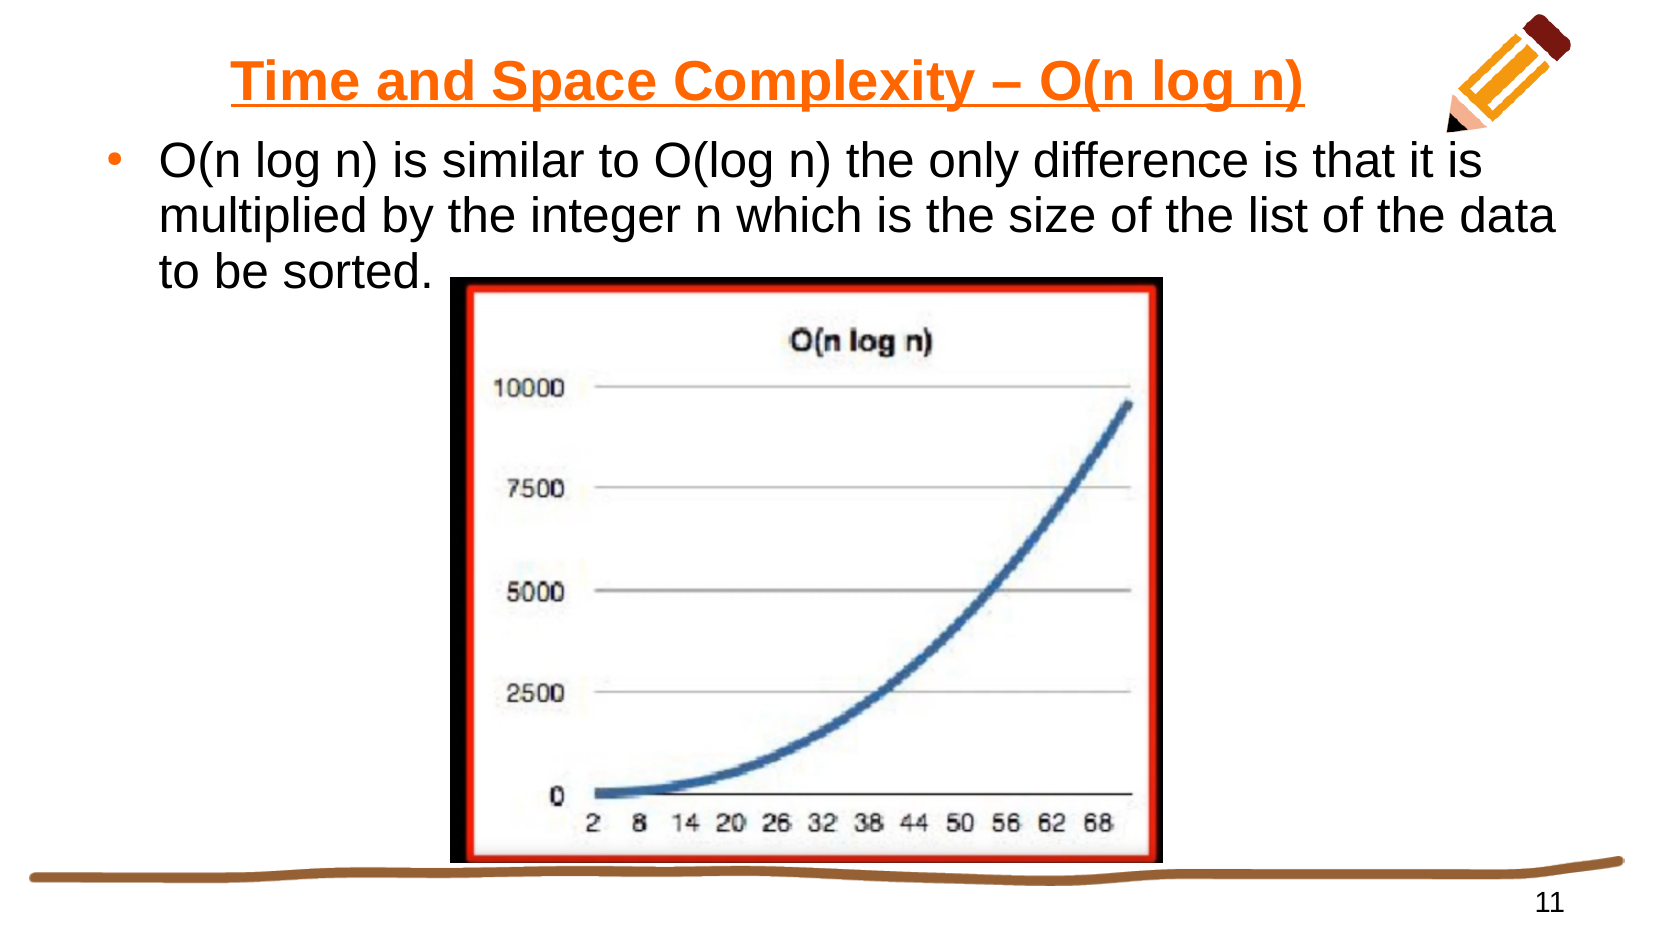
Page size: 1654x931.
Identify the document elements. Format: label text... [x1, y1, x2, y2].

picture [1446, 14, 1571, 132]
list O(n log n) is similar to O(log n) the only difference is that it is multiplied by the integer n which is the size of the list of the data to be sorted. [88, 132, 1576, 301]
title Time and Space Complexity – O(n log n) [88, 29, 1447, 132]
picture [29, 277, 1625, 886]
